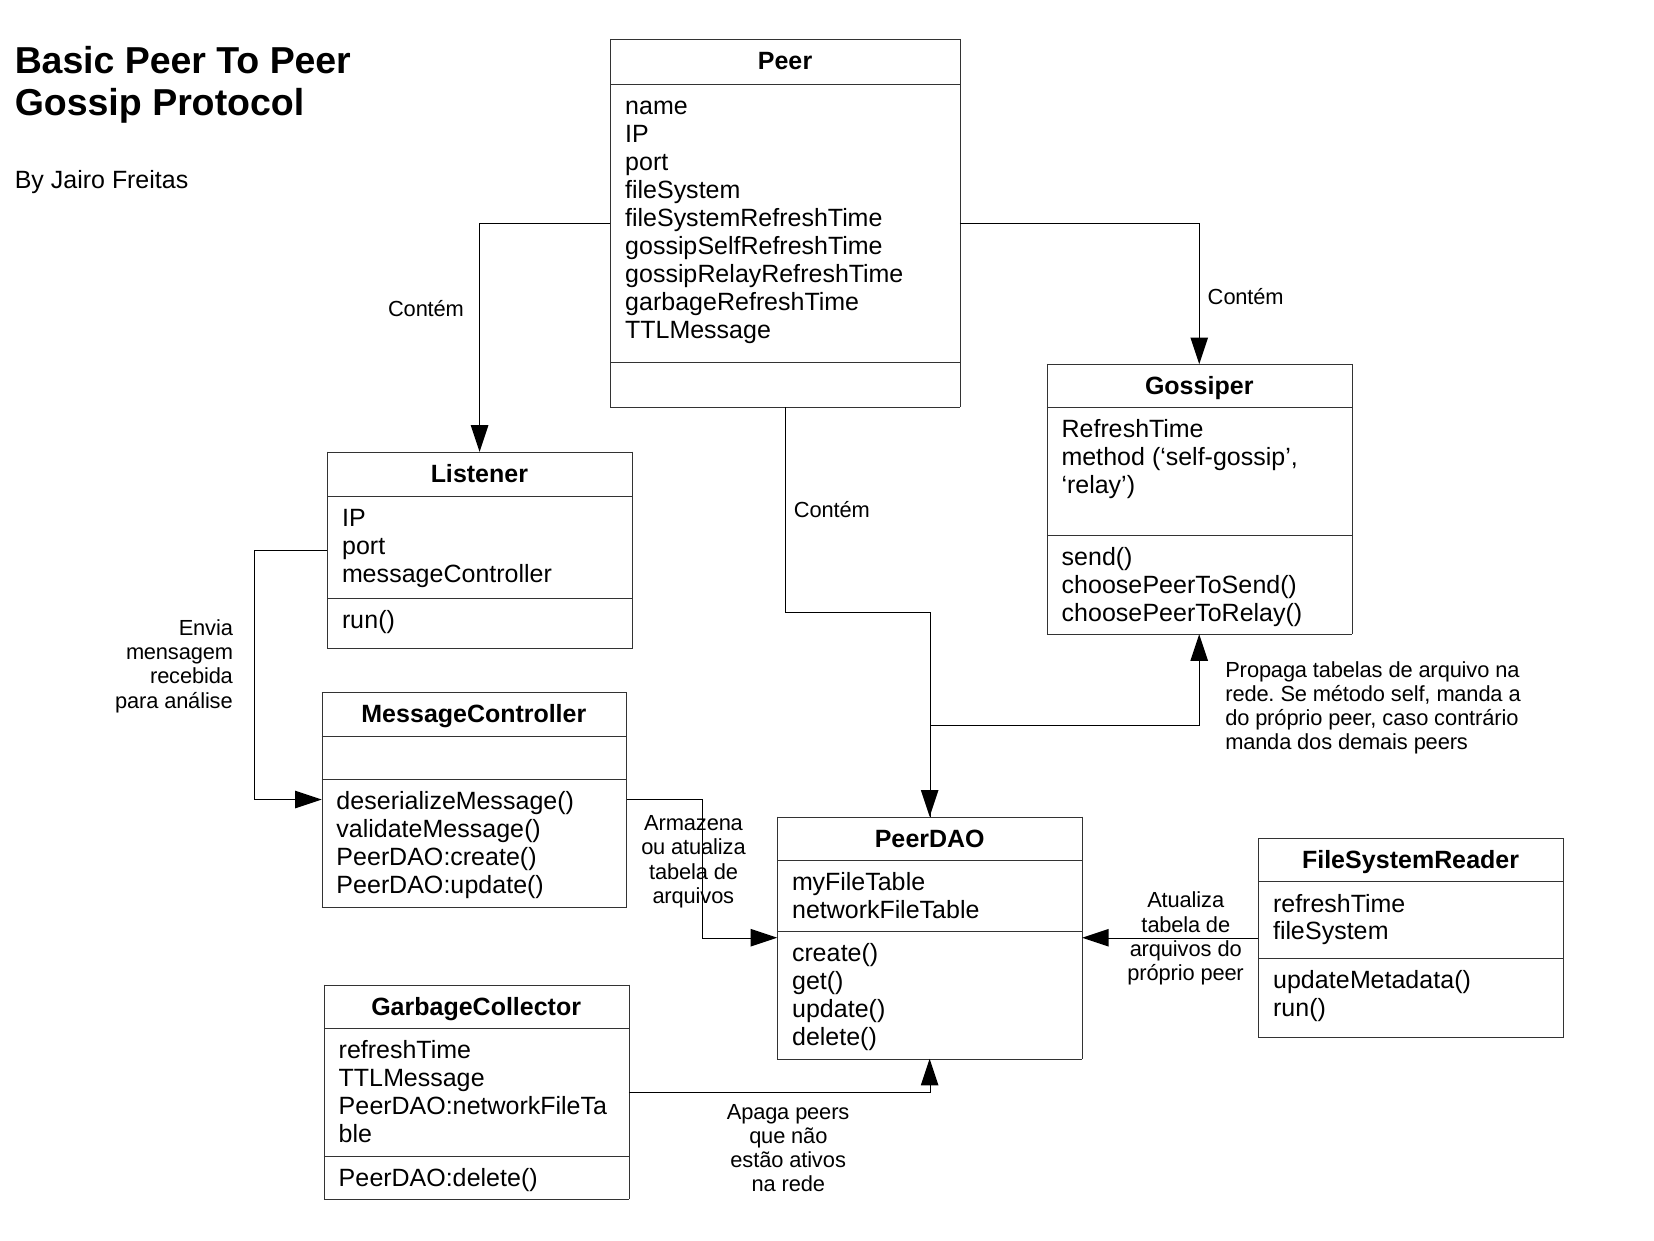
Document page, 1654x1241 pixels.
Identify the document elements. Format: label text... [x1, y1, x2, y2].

text_box Apaga peers que não estão ativos na rede [712, 1092, 869, 1204]
table_cell updateMetadata() run() [1259, 959, 1563, 1037]
text_box Contém [373, 289, 480, 337]
table_cell IP port messageController [328, 497, 632, 598]
table_header MessageController [323, 693, 626, 736]
text_box Atualiza tabela de arquivos do próprio peer [1112, 880, 1269, 993]
table_header Gossiper [1048, 365, 1352, 407]
table_cell RefreshTime method (‘self-gossip’, ‘relay’) [1048, 408, 1352, 535]
table_header Listener [328, 453, 632, 496]
table_cell run() [328, 599, 632, 648]
table_header GarbageCollector [325, 986, 629, 1028]
table_cell name IP port fileSystem fileSystemRefreshTime gossipSelfRefreshTime gossipRelayRefreshTime garbageRefreshTime TTLMessage [611, 85, 960, 362]
table_cell send() choosePeerToSend() choosePeerToRelay() [1048, 536, 1352, 634]
text_box Armazena ou atualiza tabela de arquivos [626, 803, 702, 916]
table_cell refreshTime fileSystem [1269, 882, 1563, 958]
text_box Basic Peer To Peer Gossip Protocol By Jairo Freitas [0, 32, 449, 201]
text_box Contém [1192, 277, 1300, 325]
table_header PeerDAO [783, 818, 1082, 860]
text_box Contém [779, 490, 886, 538]
table_cell [611, 363, 960, 407]
text_box Propaga tabelas de arquivo na rede. Se método self, manda a do próprio peer, caso contrário manda dos demais peers [1210, 649, 1544, 762]
table_header FileSystemReader [1259, 839, 1563, 881]
table_header Peer [611, 40, 960, 84]
text_box Armazena ou atualiza tabela de arquivos [703, 803, 783, 916]
table_cell create() get() update() delete() [778, 932, 1082, 1059]
table_cell [323, 737, 626, 779]
table_cell myFileTable networkFileTable [778, 861, 1082, 931]
table_cell refreshTime TTLMessage PeerDAO:networkFileTable [325, 1029, 629, 1156]
text_box Envia mensagem recebida para análise [100, 608, 257, 721]
table_cell PeerDAO:delete() [325, 1157, 629, 1199]
table_cell deserializeMessage() validateMessage() PeerDAO:create() PeerDAO:update() [323, 780, 626, 907]
